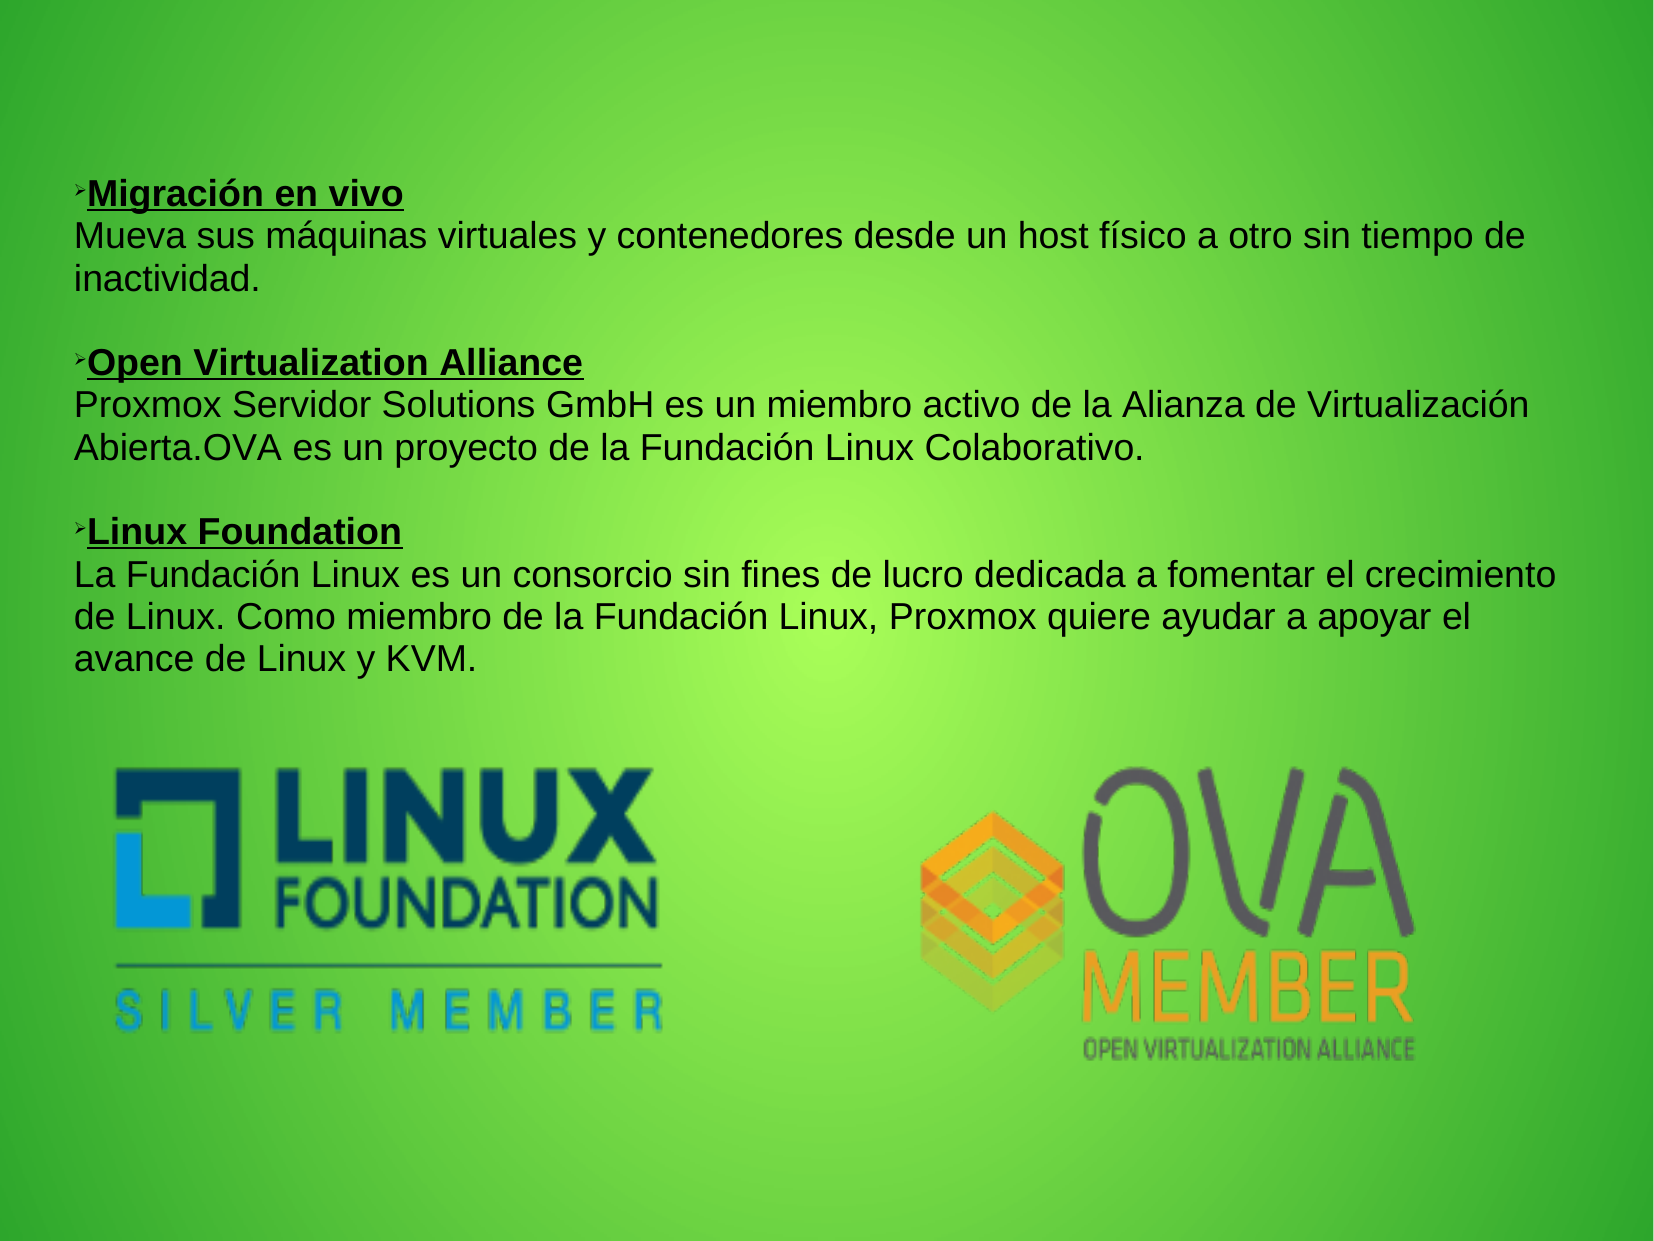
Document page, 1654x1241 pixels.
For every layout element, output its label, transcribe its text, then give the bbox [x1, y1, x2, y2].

picture [0, 0, 1654, 1241]
text_box Migración en vivo Mueva sus máquinas virtuales y contenedores desde un host físico a otro sin tiempo de inactividad. Open Virtualization Alliance Proxmox Servidor Solutions GmbH es un miembro activo de la Alianza de Virtualización Abierta.OVA es un proyecto de la Fundación Linux Colaborativo. Linux Foundation La Fundación Linux es un consorcio sin fines de lucro dedicada a fomentar el crecimiento de Linux. Como miembro de la Fundación Linux, Proxmox quiere ayudar a apoyar el avance de Linux y KVM. [59, 165, 1607, 1182]
